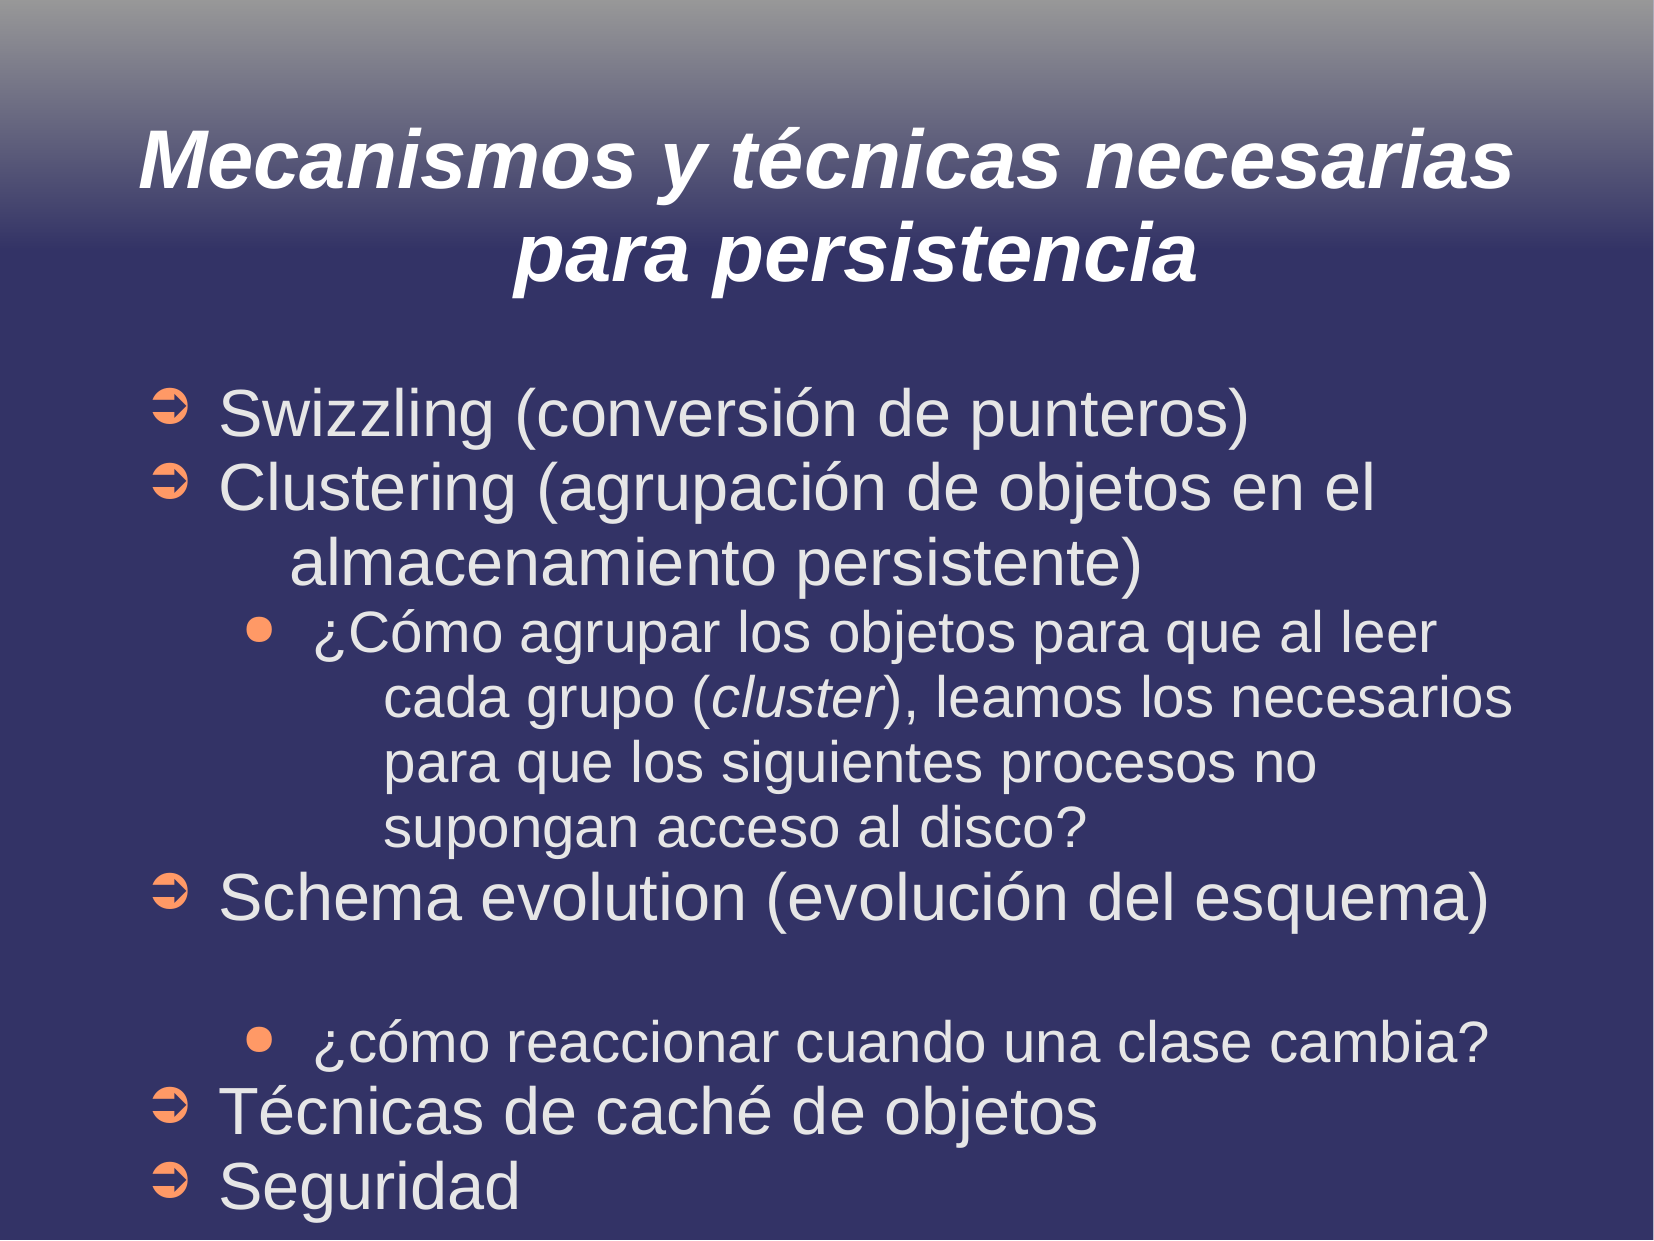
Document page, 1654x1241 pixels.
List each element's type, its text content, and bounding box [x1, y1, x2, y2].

title Mecanismos y técnicas necesarias para persistencia [121, 98, 1534, 314]
list Swizzling (conversión de punteros) Clustering (agrupación de objetos en el almacenamiento persistente) ¿Cómo agrupar los objetos para que al leer cada grupo (cluster), leamos los necesarios para que los siguientes procesos no supongan acceso al disco? Schema evolution (evolución del esquema) ¿cómo reaccionar cuando una clase cambia? Técnicas de caché de objetos Seguridad [123, 375, 1536, 1166]
